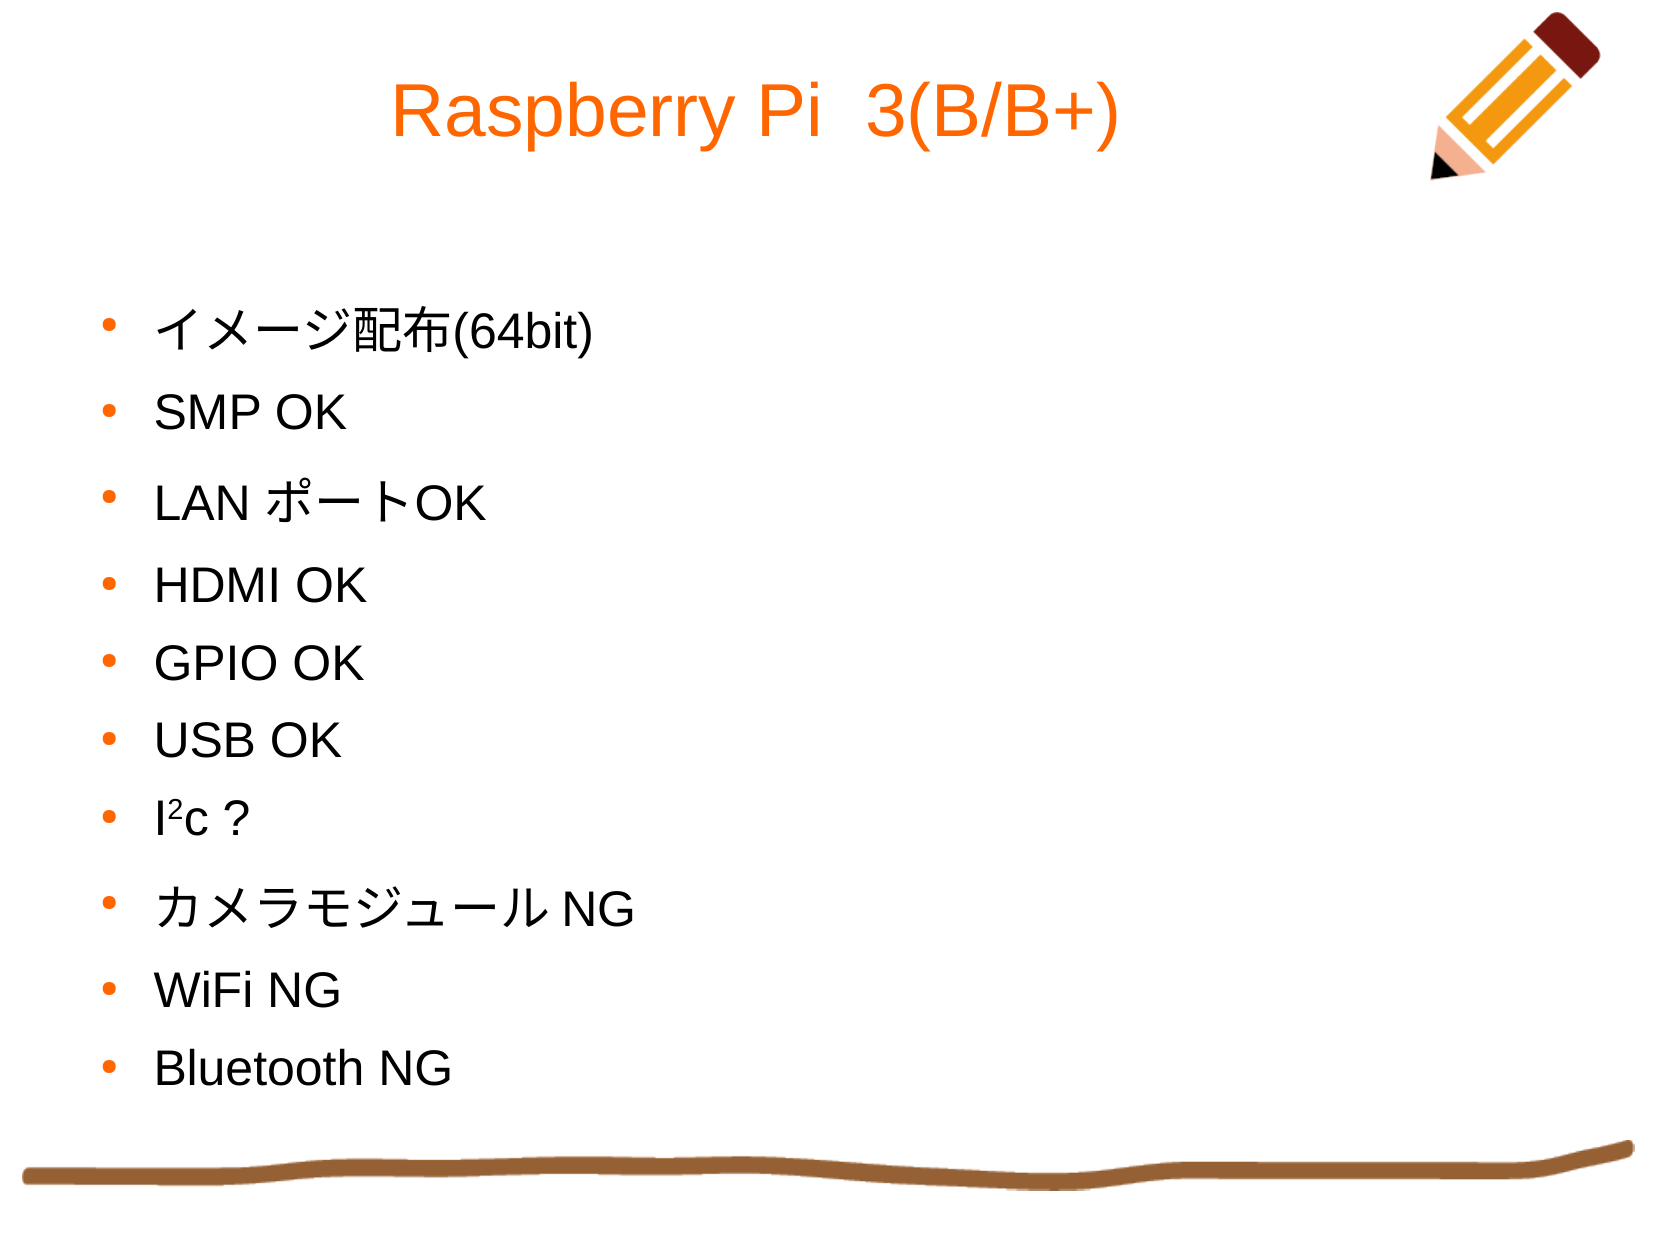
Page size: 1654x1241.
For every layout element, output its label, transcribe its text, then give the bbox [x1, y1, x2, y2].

list イメージ配布(64bit) SMP OK LAN ポートOK HDMI OK GPIO OK USB OK I2c ? カメラモジュール NG WiFi NG Bluetooth NG [82, 290, 1536, 1122]
title Raspberry Pi 3(B/B+) [82, 49, 1430, 172]
picture [22, 1140, 1635, 1191]
picture [1430, 12, 1601, 181]
